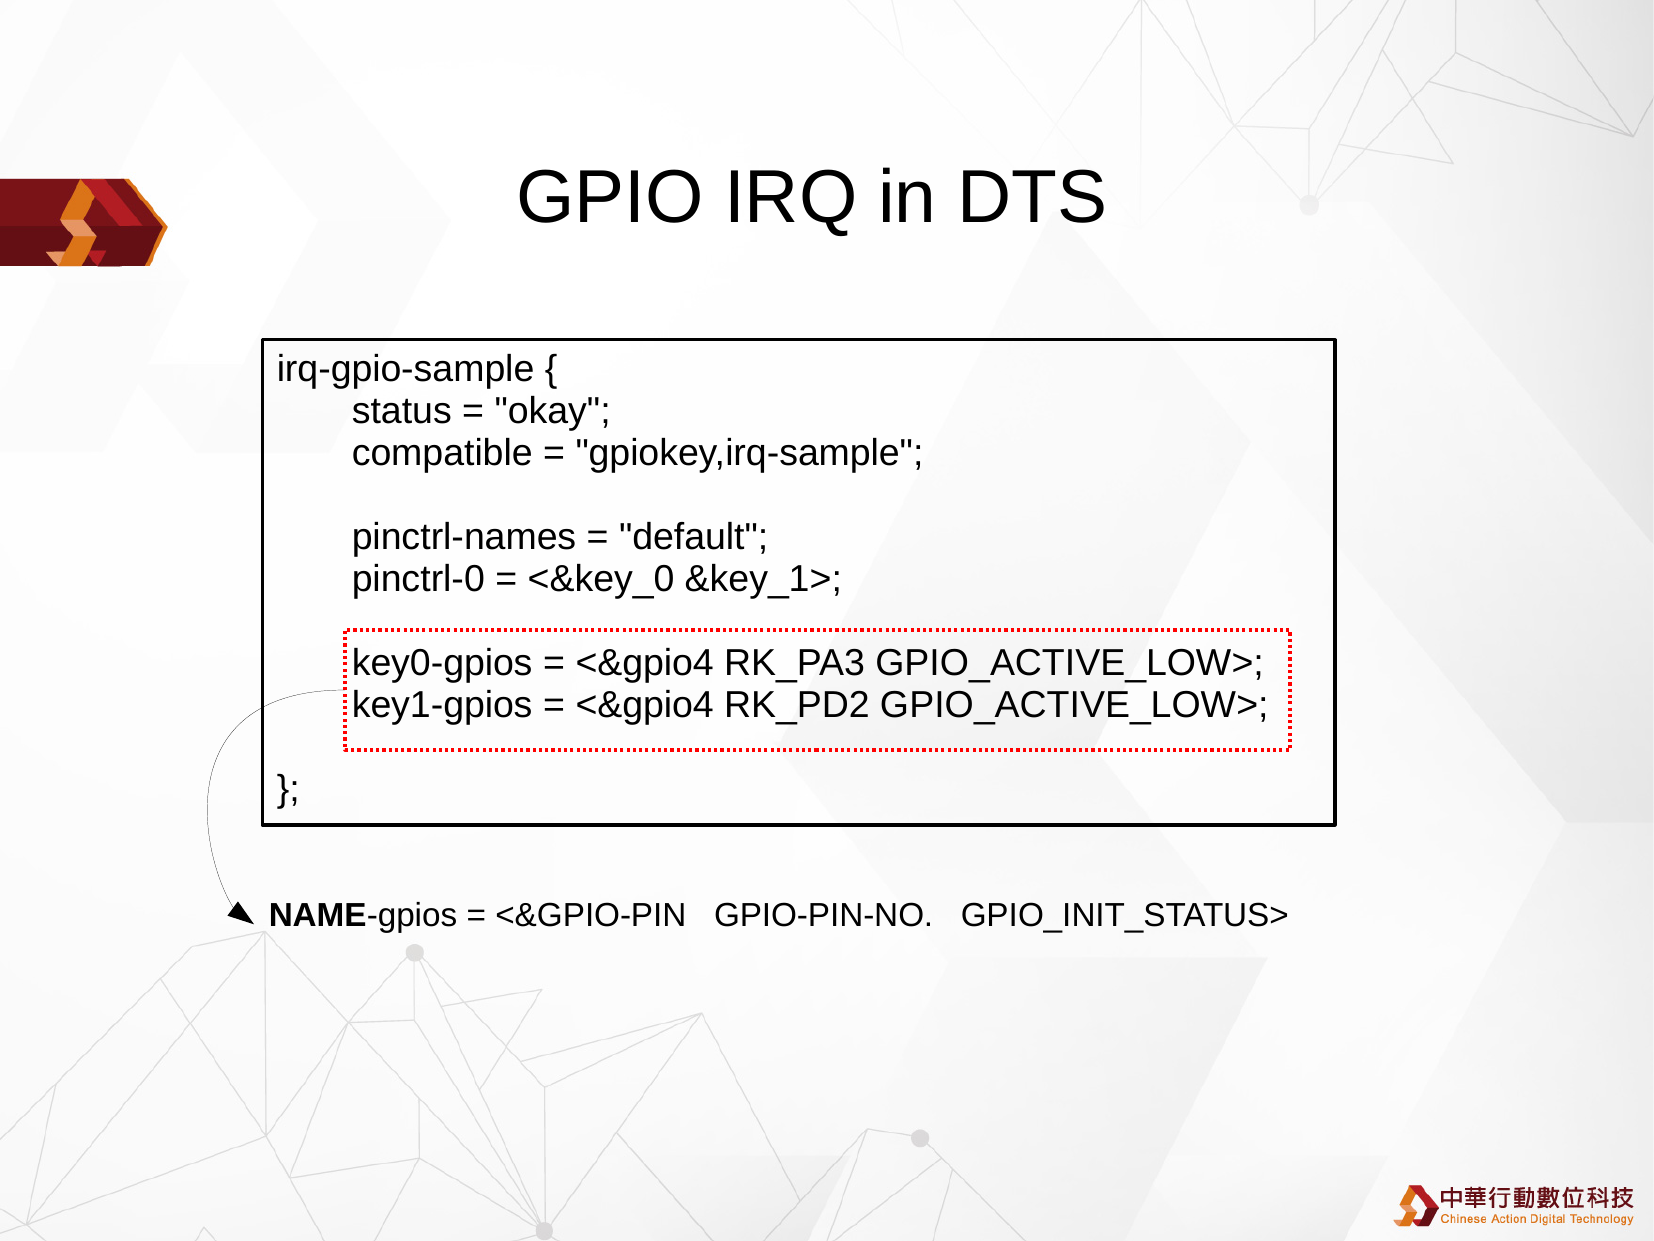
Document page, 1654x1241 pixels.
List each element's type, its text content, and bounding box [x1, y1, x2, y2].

title GPIO IRQ in DTS [118, 112, 1506, 281]
text_box irq-gpio-sample { status = "okay"; compatible = "gpiokey,irq-sample"; pinctrl-names = "default"; pinctrl-0 = <&key_0 &key_1>; key0-gpios = <&gpio4 RK_PA3 GPIO_ACTIVE_LOW>; key1-gpios = <&gpio4 RK_PD2 GPIO_ACTIVE_LOW>; }; [264, 341, 1306, 823]
picture [0, 0, 1654, 1241]
text_box NAME-gpios = <&GPIO-PIN GPIO-PIN-NO. GPIO_INIT_STATUS> [254, 888, 1336, 961]
